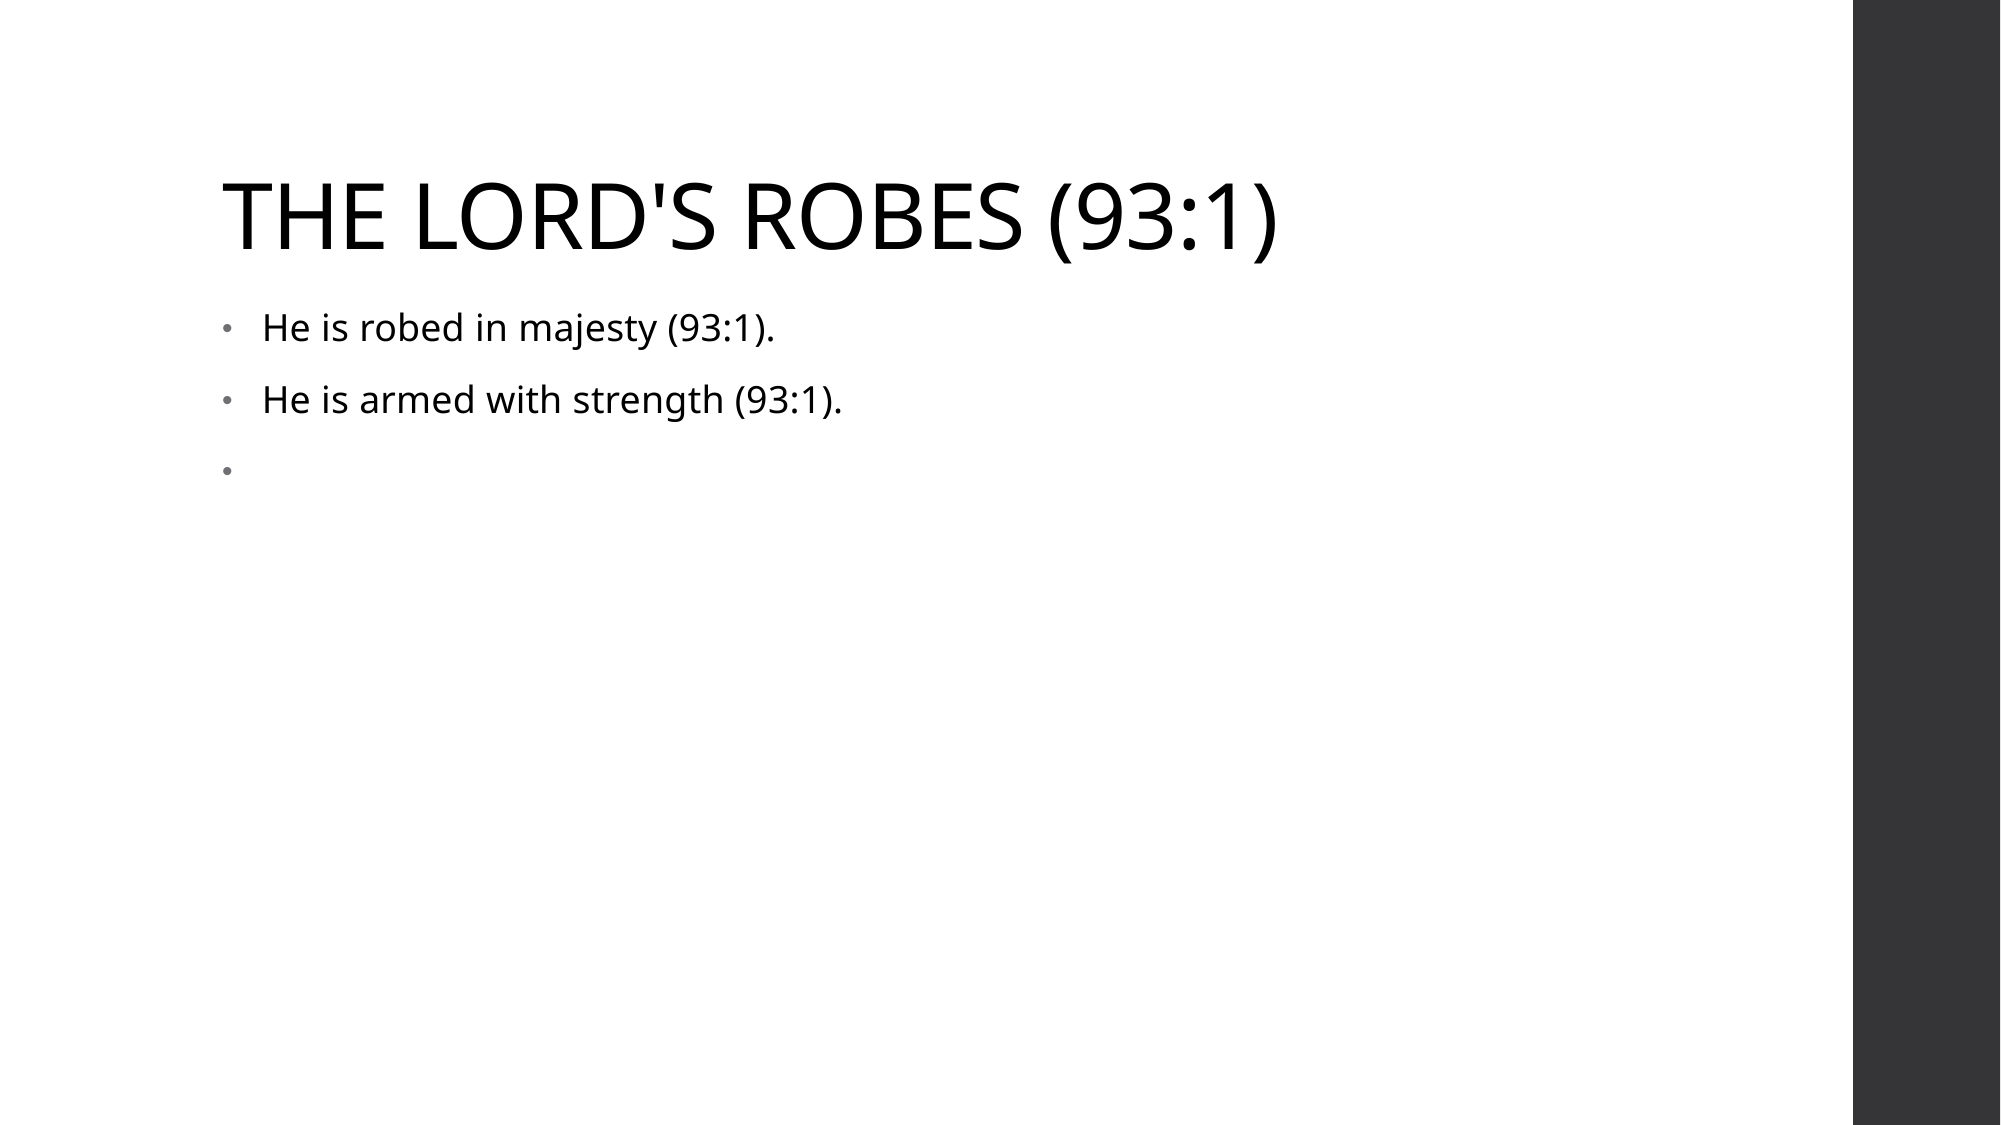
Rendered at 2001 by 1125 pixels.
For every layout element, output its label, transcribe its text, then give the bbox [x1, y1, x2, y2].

list He is robed in majesty (93:1). He is armed with strength (93:1). [206, 299, 1617, 1014]
title THE LORD'S ROBES (93:1) [206, 60, 1797, 278]
